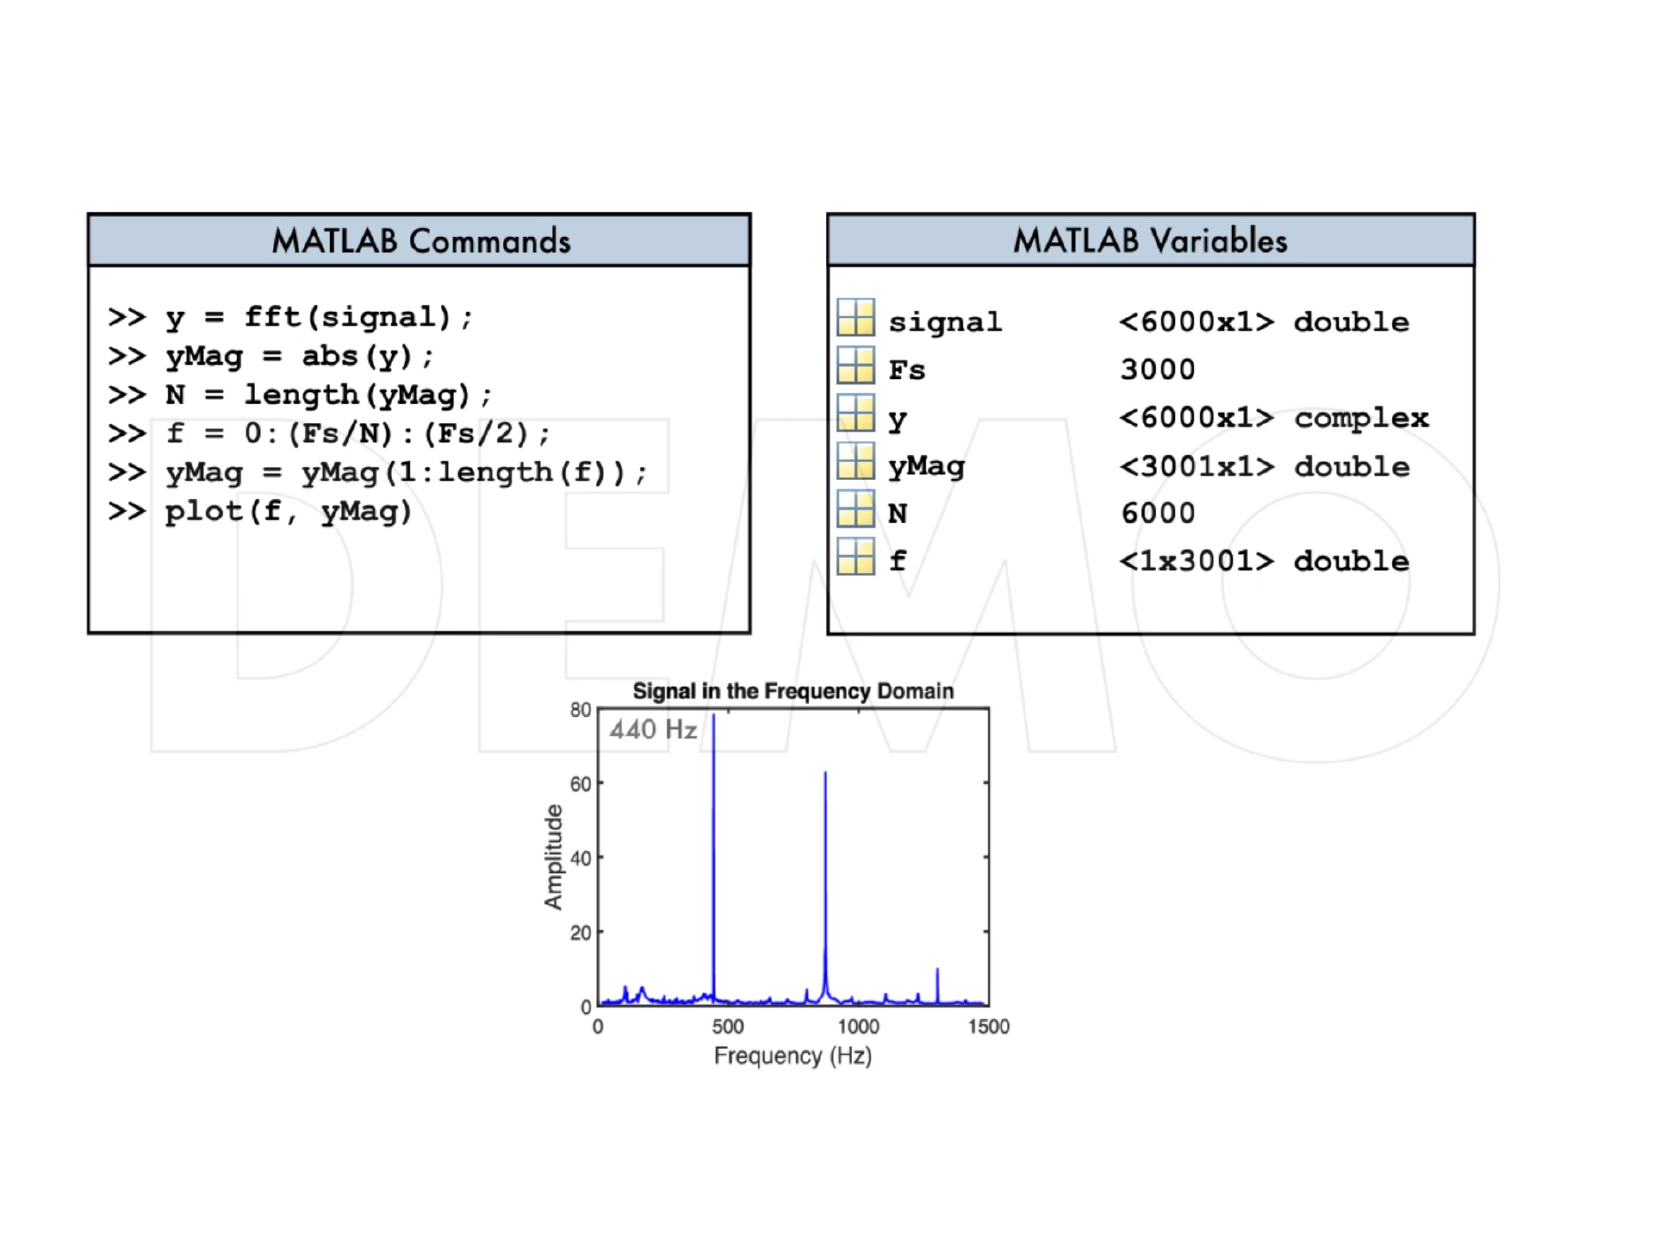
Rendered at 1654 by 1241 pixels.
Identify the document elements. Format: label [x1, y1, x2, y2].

picture [0, 155, 1654, 1086]
